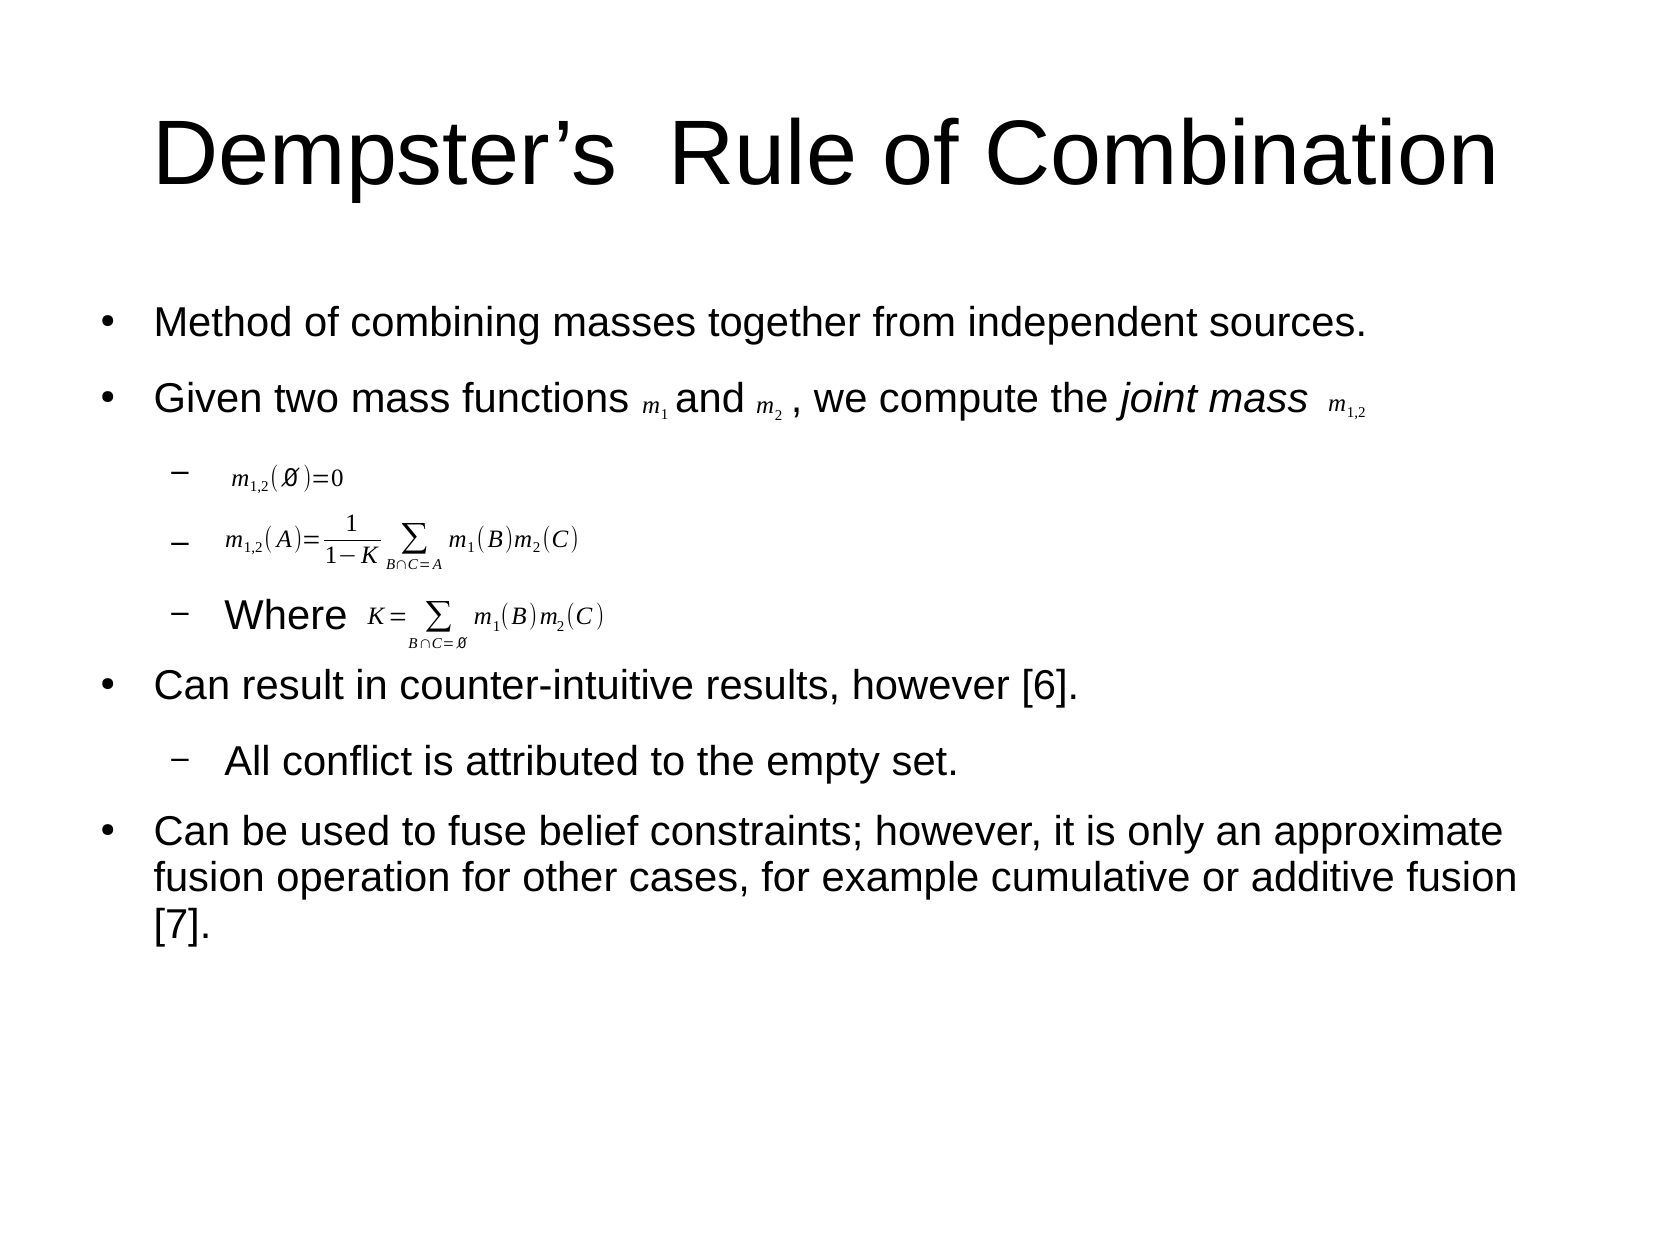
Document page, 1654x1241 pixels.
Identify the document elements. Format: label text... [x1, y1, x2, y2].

chart [1321, 389, 1372, 422]
chart [225, 462, 351, 496]
title Dempster’s Rule of Combination [82, 49, 1571, 257]
chart [749, 392, 788, 424]
chart [360, 600, 610, 653]
chart [218, 510, 586, 572]
chart [635, 391, 674, 423]
list Method of combining masses together from independent sources. Given two mass functions and , we compute the joint mass Where Can result in counter-intuitive results, however [6]. All conflict is attributed to the empty set. Can be used to fuse belief constraints; however, it is only an approximate fusion operation for other cases, for example cumulative or additive fusion [7]. [82, 299, 1571, 1019]
